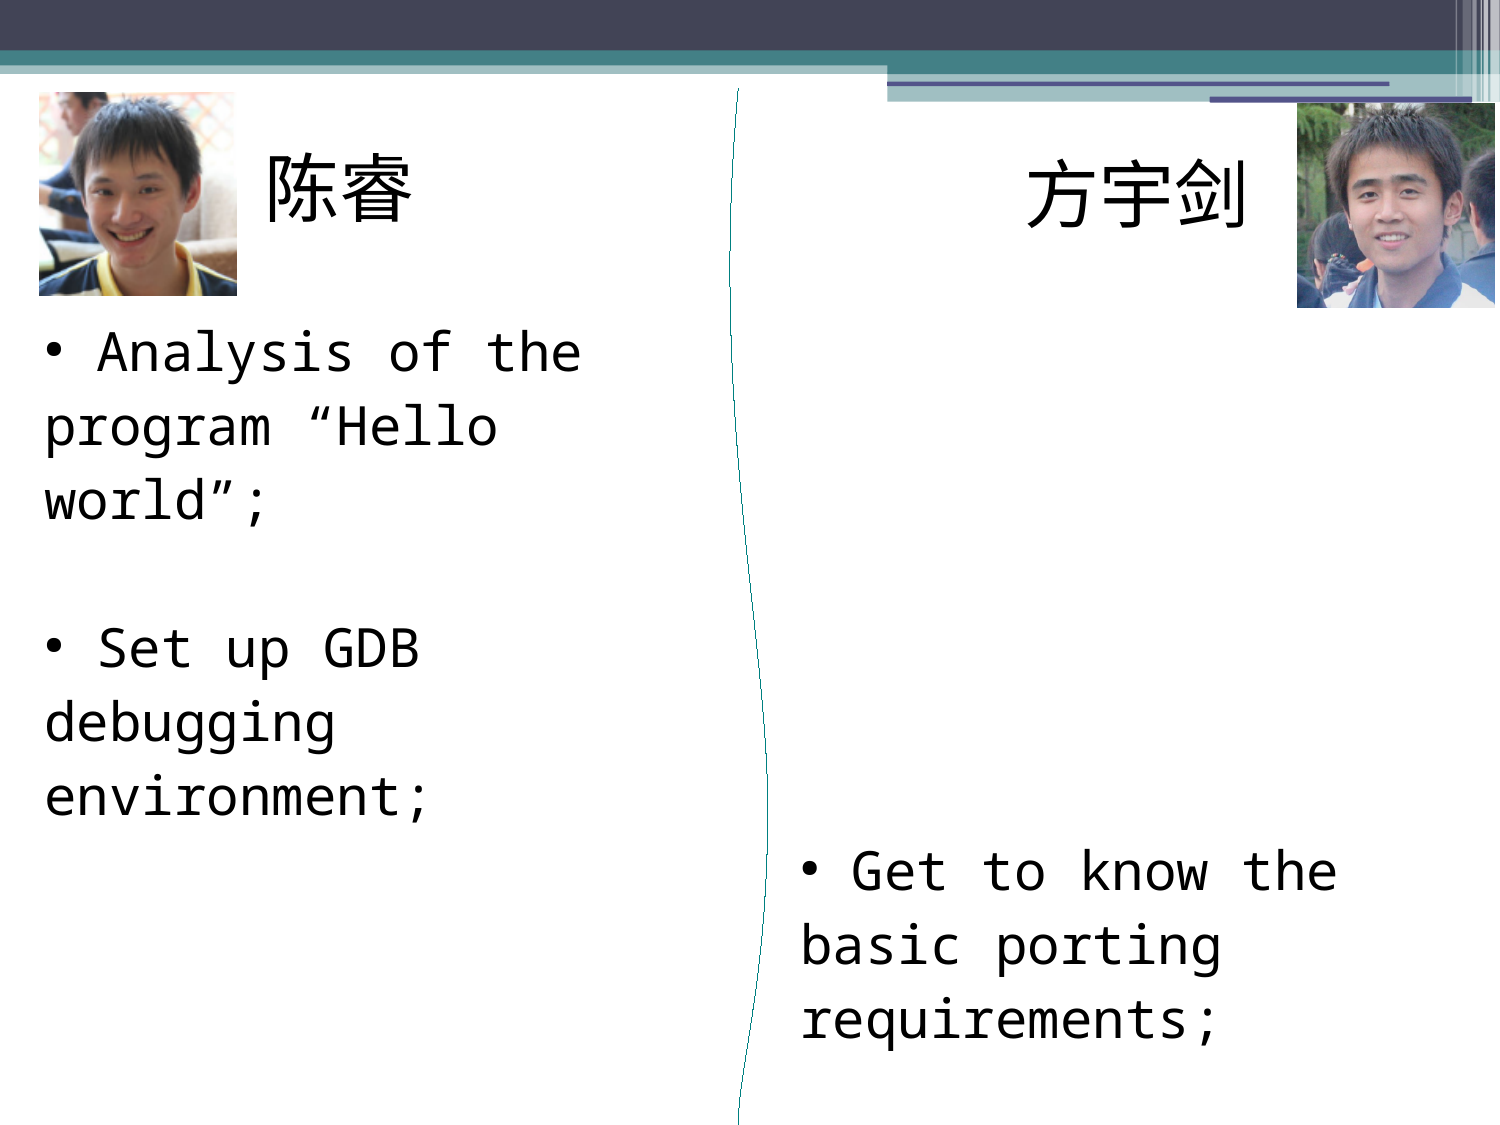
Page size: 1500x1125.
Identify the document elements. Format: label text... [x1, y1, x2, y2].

text_box Get to know the basic porting requirements; [785, 307, 1465, 1094]
text_box Analysis of the program “Hello world”; Set up GDB debugging environment; [29, 306, 709, 1093]
text_box 陈睿 [236, 140, 443, 243]
picture [39, 92, 237, 296]
picture [1297, 103, 1495, 308]
text_box 方宇剑 [1003, 145, 1270, 266]
